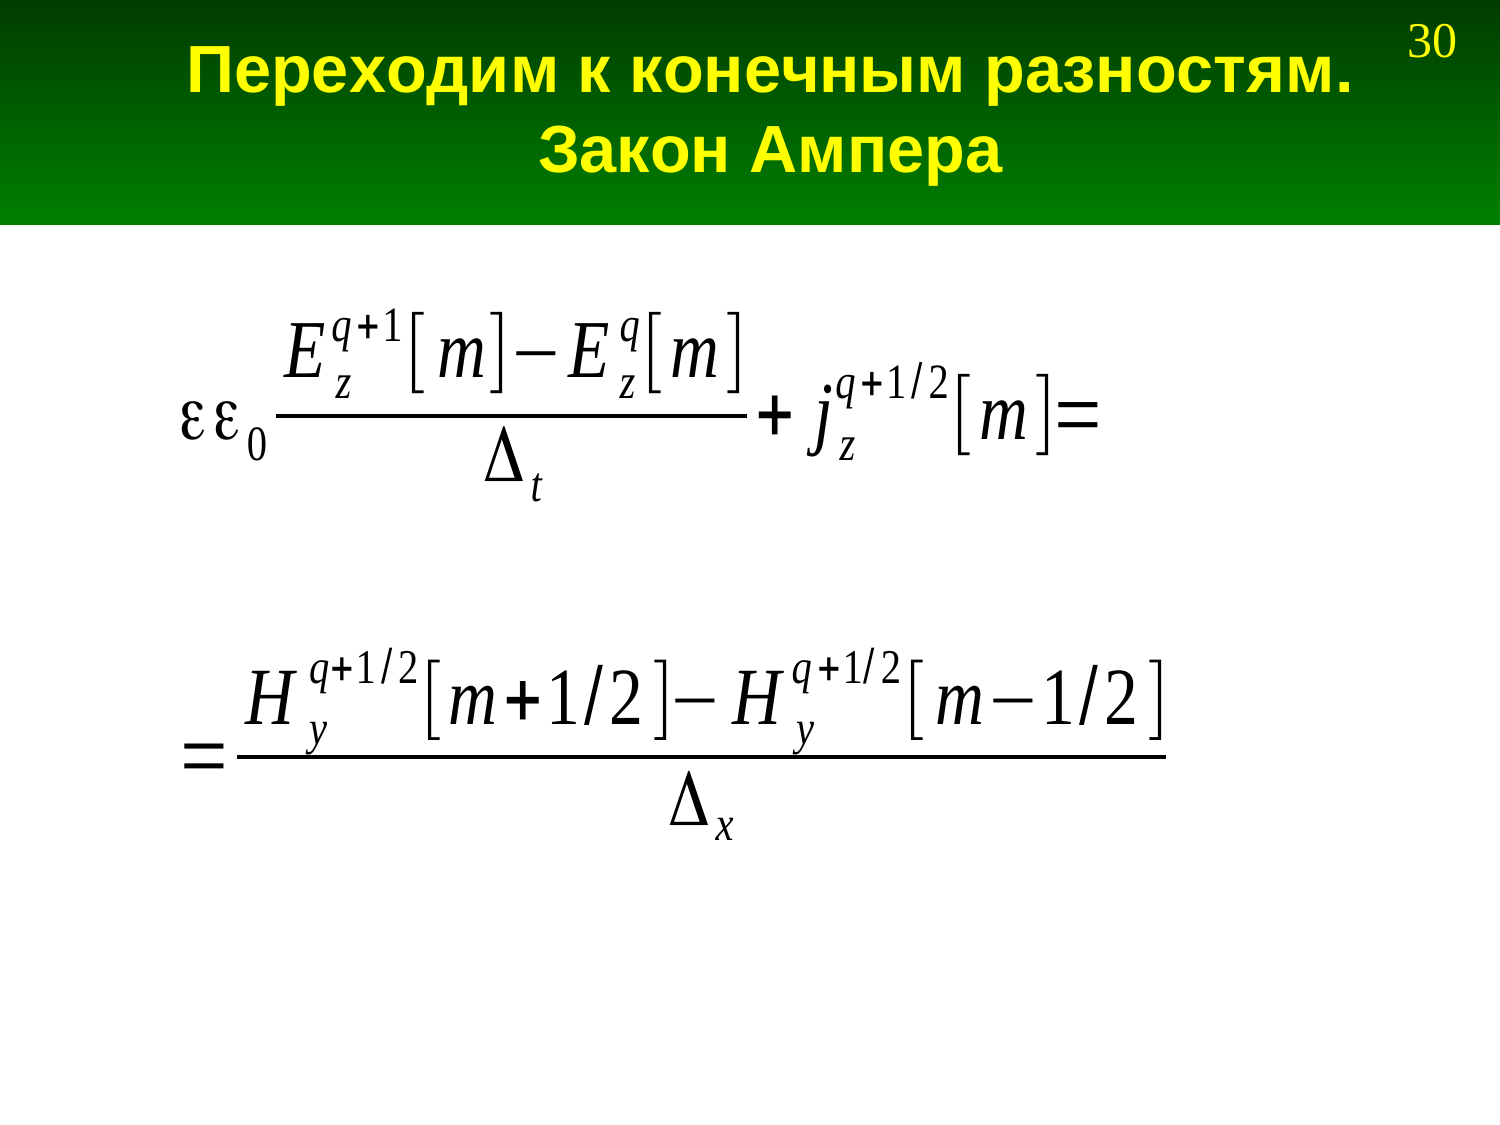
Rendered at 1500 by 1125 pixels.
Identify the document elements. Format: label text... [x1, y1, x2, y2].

chart [160, 637, 1186, 854]
title Переходим к конечным разностям. Закон Ампера [100, 0, 1441, 249]
chart [162, 295, 1125, 512]
